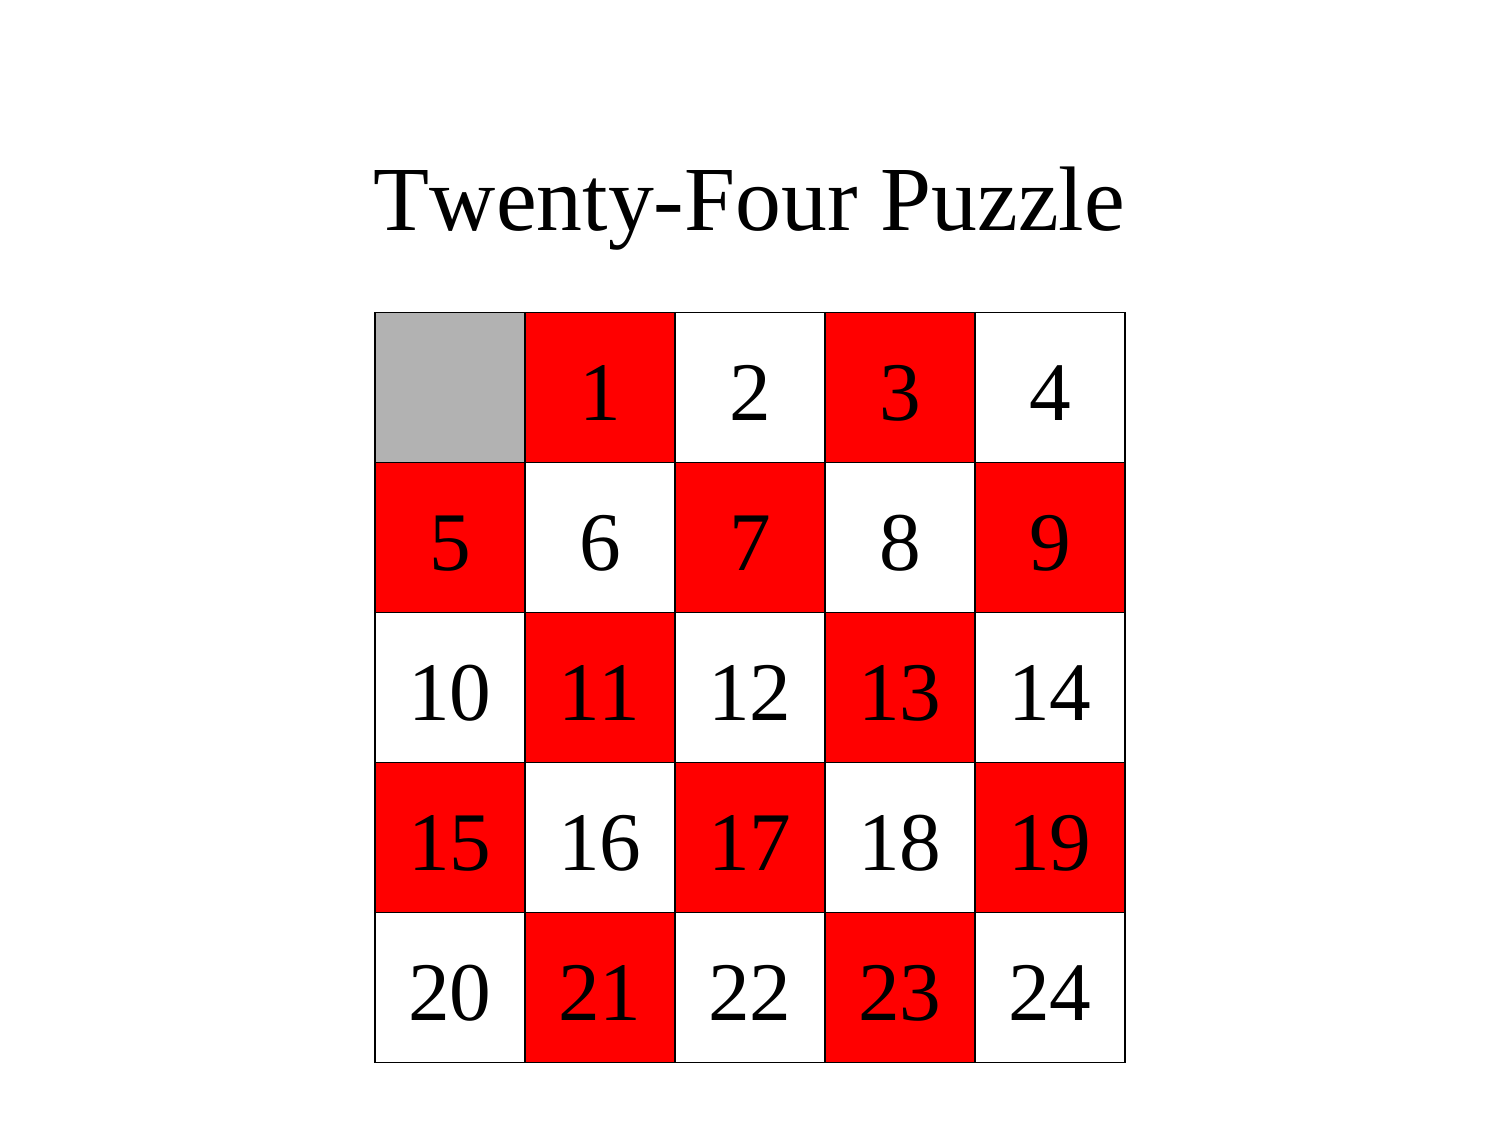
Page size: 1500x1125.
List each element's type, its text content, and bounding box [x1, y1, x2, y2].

text_box 23 [825, 912, 975, 1063]
text_box 1 [526, 312, 675, 462]
text_box 9 [975, 462, 1126, 612]
text_box 24 [975, 912, 1126, 1063]
text_box 14 [975, 612, 1126, 762]
text_box 11 [525, 612, 675, 762]
text_box 12 [675, 612, 825, 762]
text_box 5 [375, 463, 525, 612]
text_box 2 [675, 312, 825, 462]
text_box 16 [525, 762, 675, 912]
text_box 18 [825, 762, 975, 912]
text_box 22 [675, 912, 825, 1063]
text_box 13 [825, 612, 975, 762]
text_box 3 [825, 312, 975, 462]
title Twenty-Four Puzzle [112, 99, 1388, 288]
text_box 19 [975, 762, 1126, 912]
text_box 4 [975, 312, 1126, 462]
text_box 7 [675, 462, 825, 612]
text_box 6 [525, 462, 675, 612]
text_box [375, 312, 526, 463]
text_box 17 [675, 762, 825, 912]
text_box 10 [375, 612, 525, 762]
text_box 15 [375, 762, 525, 912]
text_box 21 [525, 912, 675, 1063]
text_box 8 [825, 462, 975, 612]
text_box 20 [375, 912, 525, 1063]
